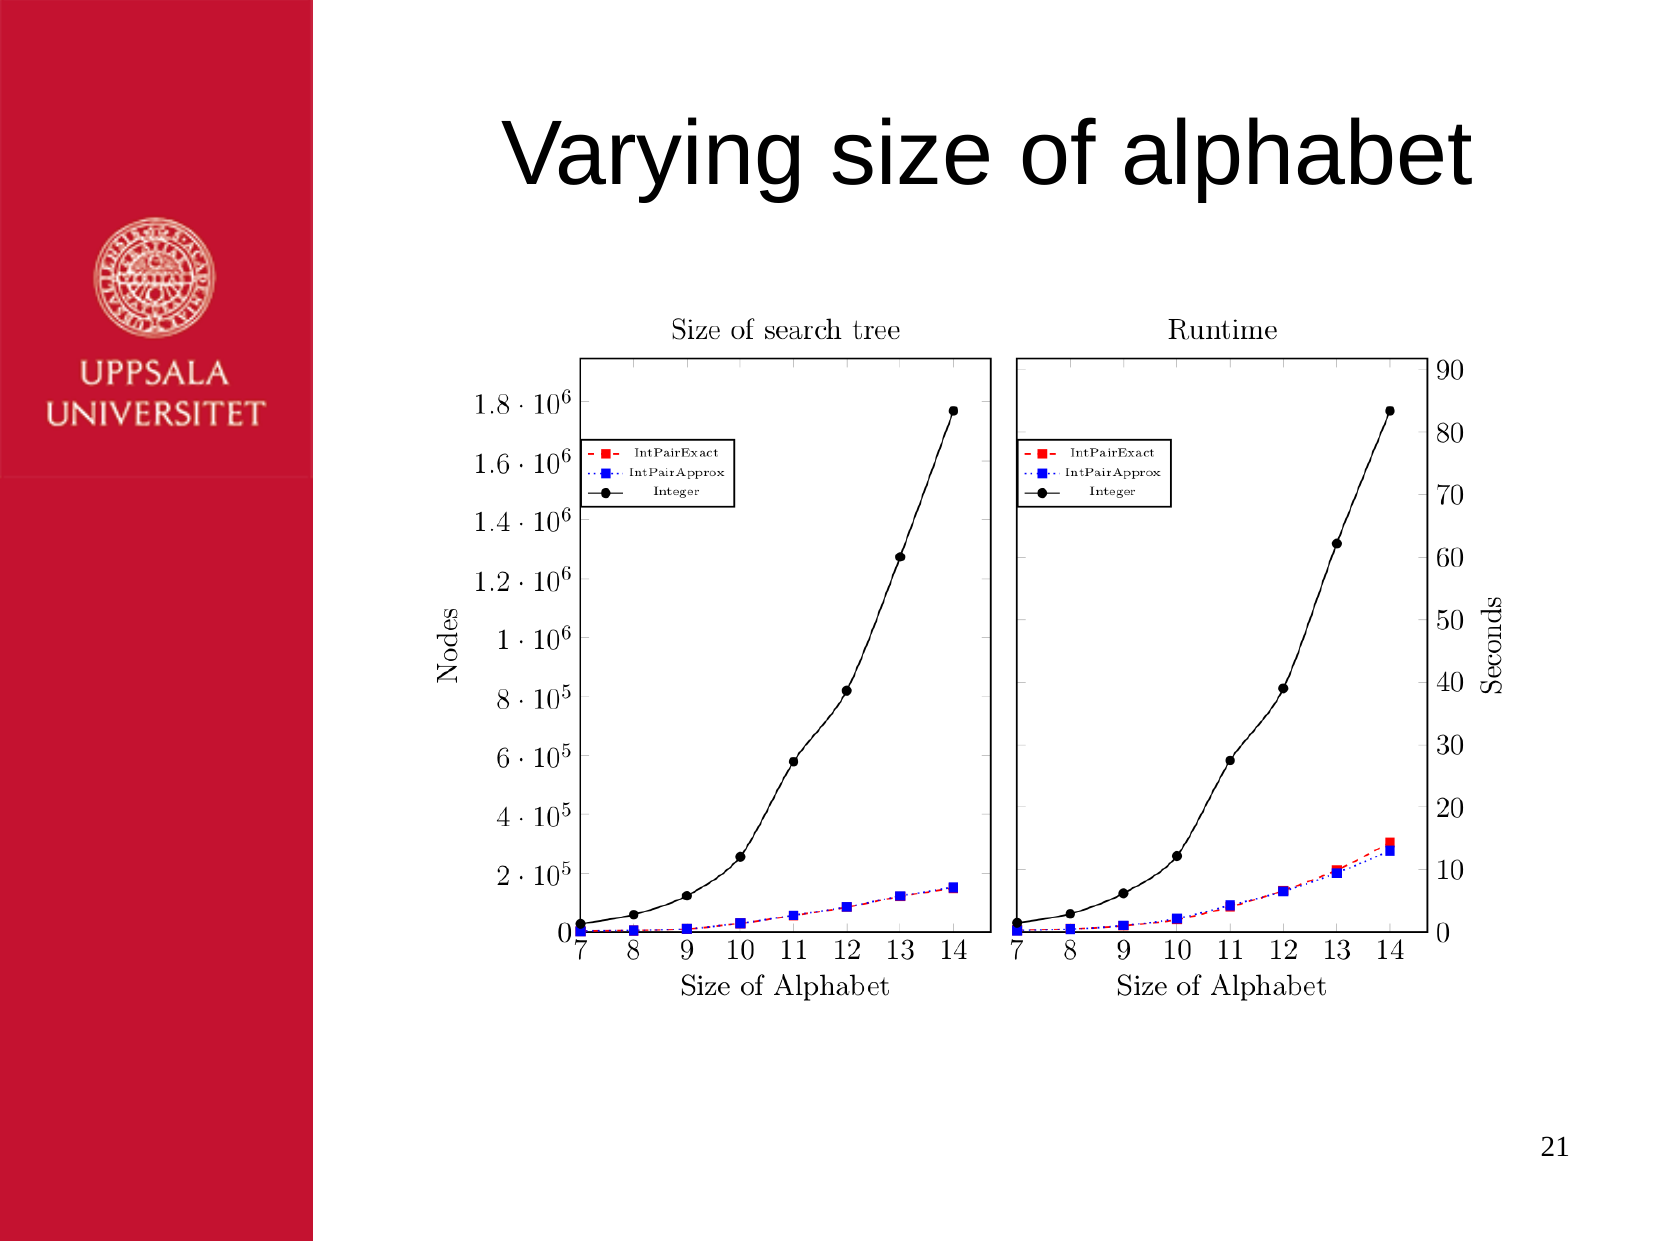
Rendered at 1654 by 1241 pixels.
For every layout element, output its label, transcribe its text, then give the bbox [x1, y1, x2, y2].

picture [0, 0, 235, 800]
title Varying size of alphabet [405, 49, 1571, 257]
picture [412, 290, 1561, 1010]
